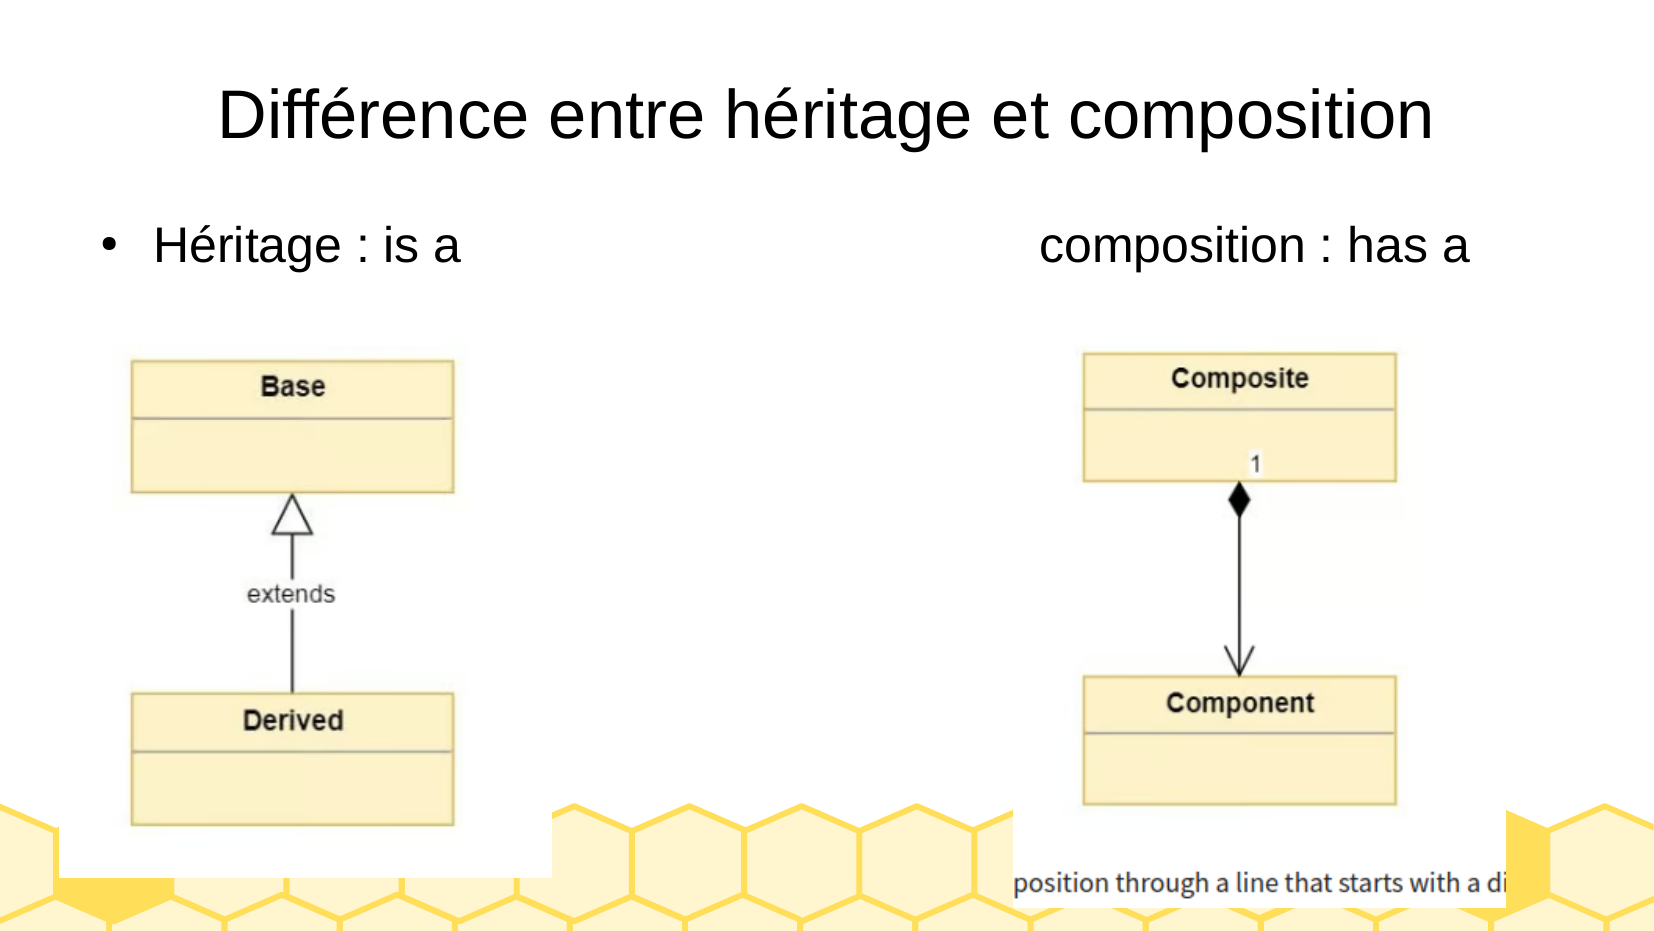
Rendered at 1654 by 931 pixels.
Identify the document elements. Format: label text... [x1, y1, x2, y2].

picture [59, 295, 552, 879]
title Différence entre héritage et composition [82, 37, 1571, 193]
picture [1013, 324, 1506, 908]
list Héritage : is a composition : has a [82, 217, 1571, 758]
